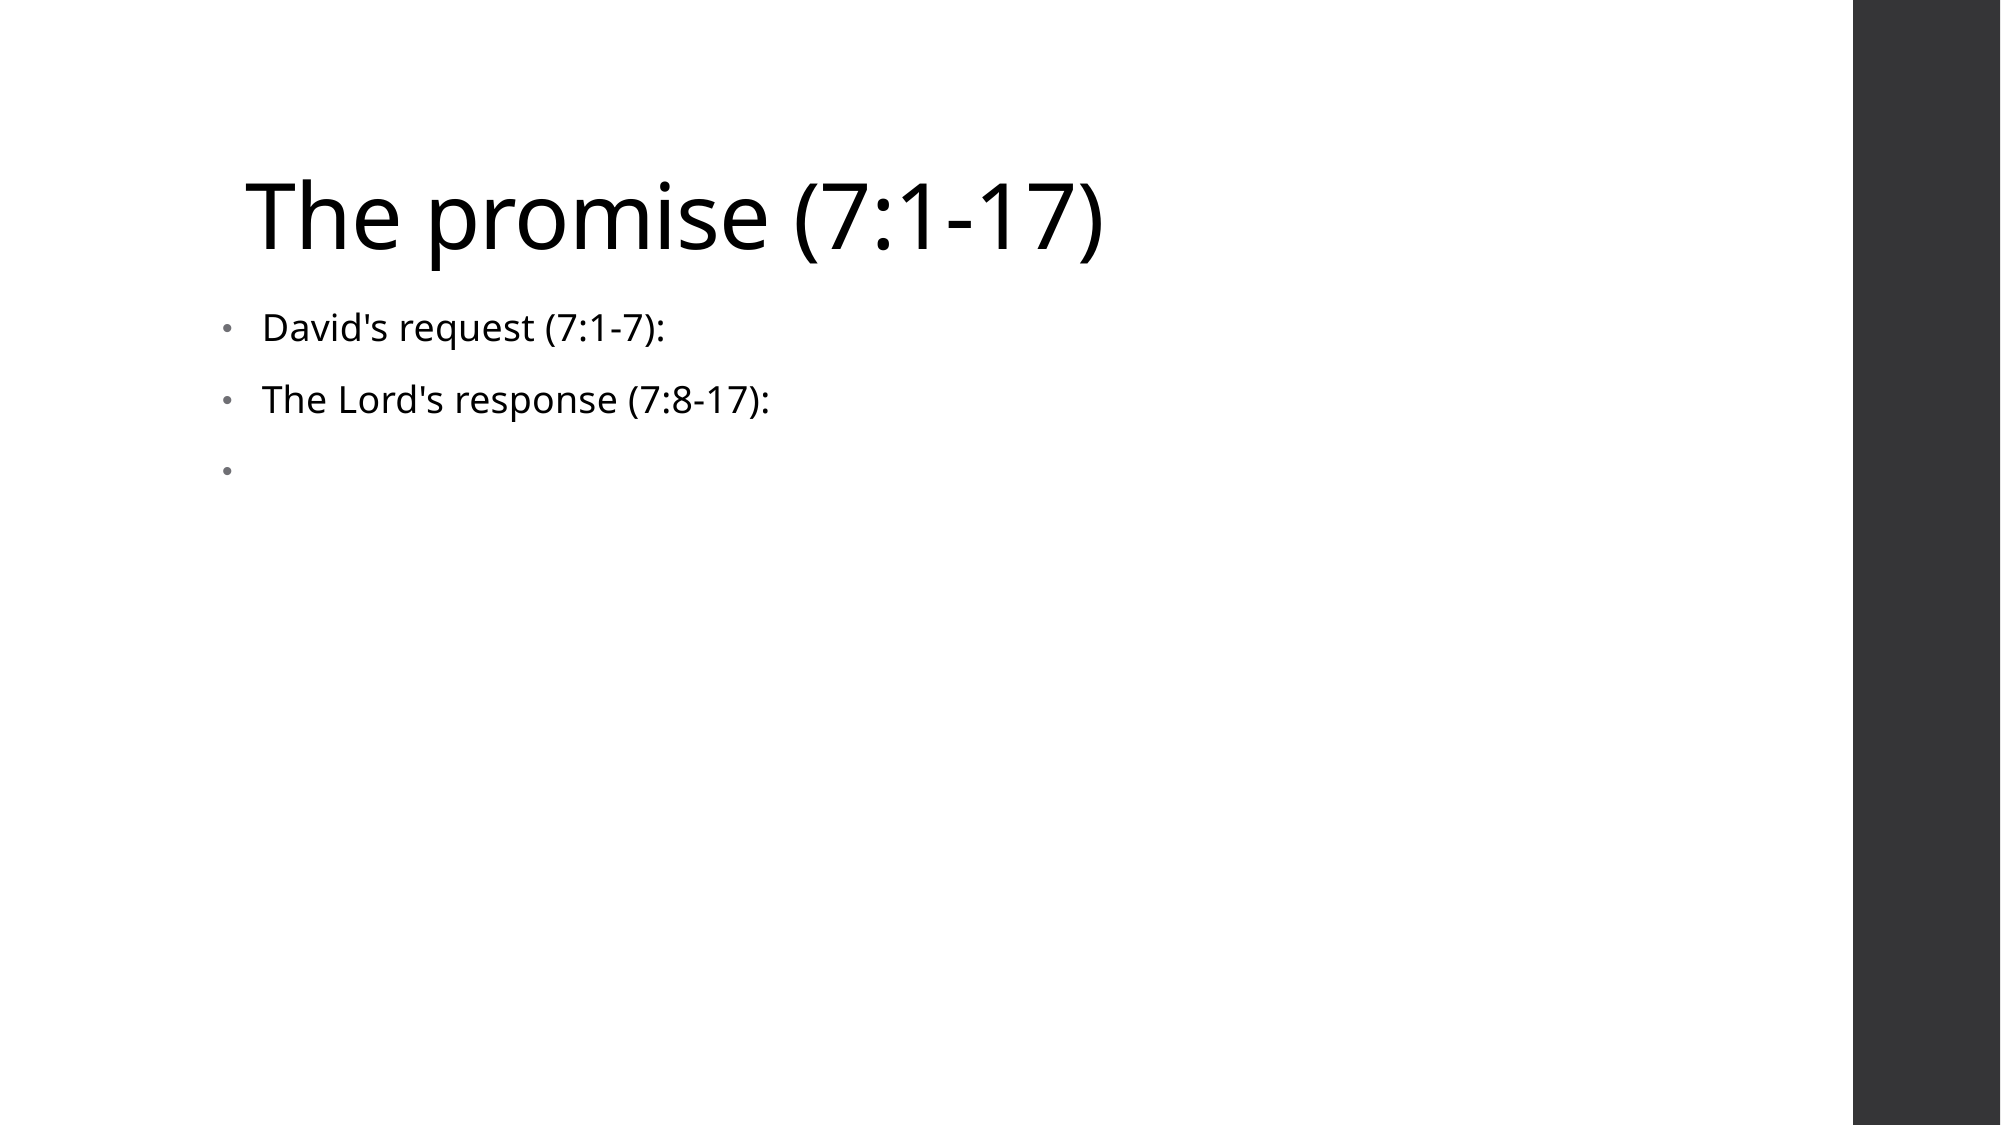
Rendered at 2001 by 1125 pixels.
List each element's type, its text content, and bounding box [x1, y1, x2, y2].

list David's request (7:1-7): The Lord's response (7:8-17): [206, 299, 1617, 1014]
title The promise (7:1-17) [206, 60, 1797, 278]
